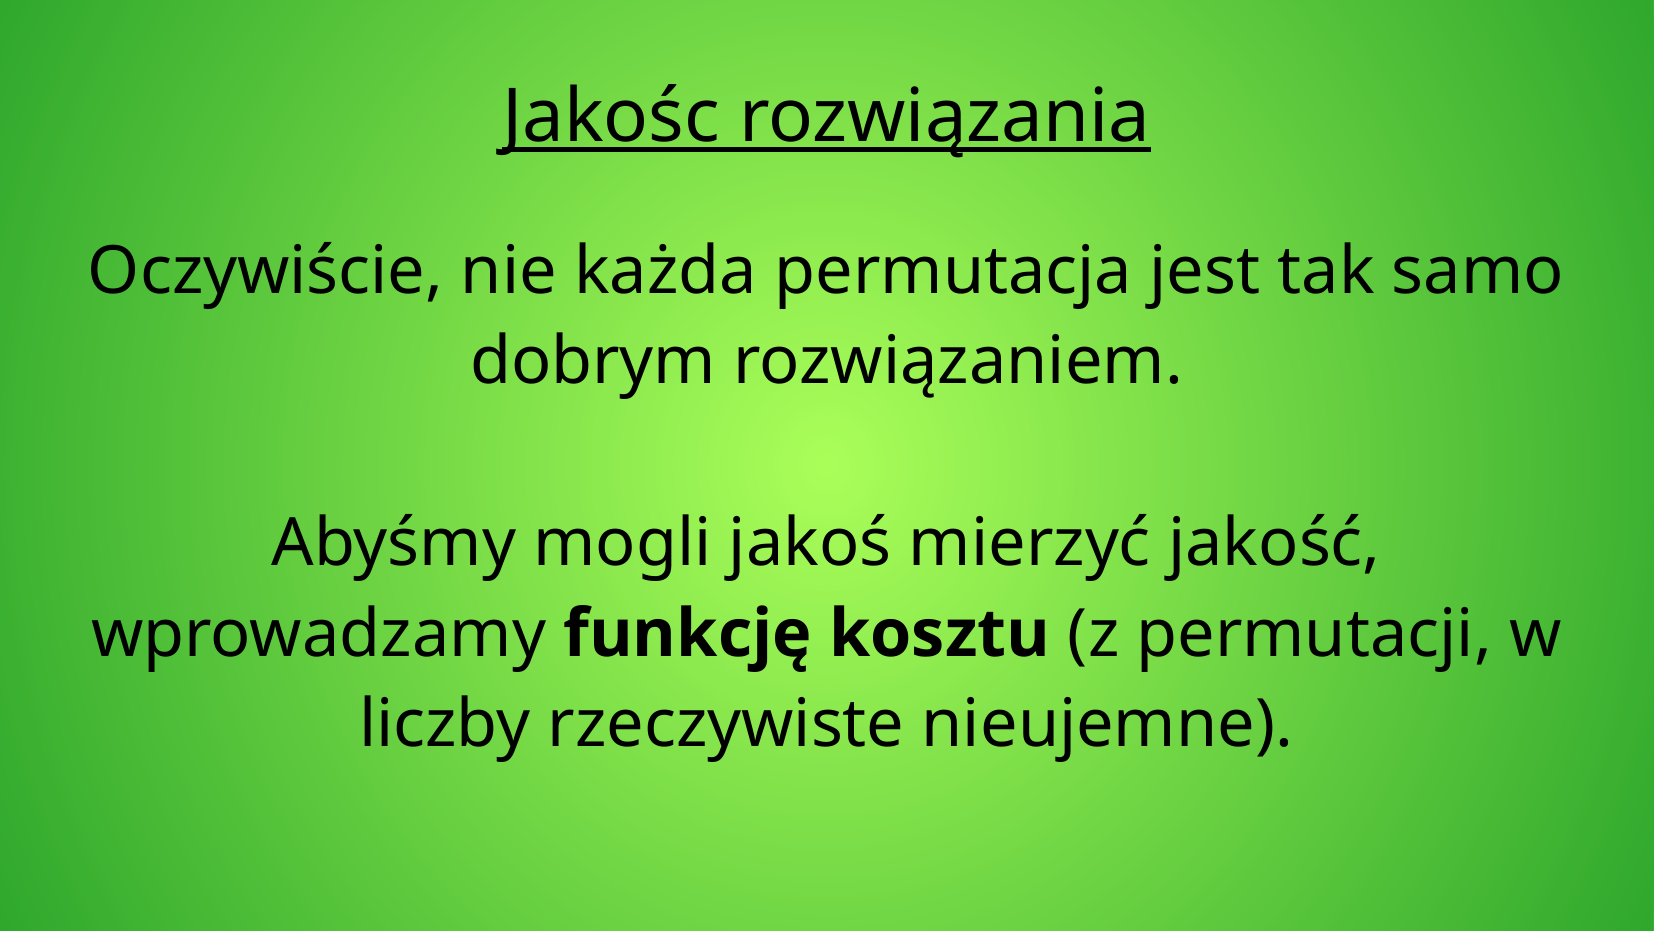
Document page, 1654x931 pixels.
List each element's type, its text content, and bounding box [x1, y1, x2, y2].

title Jakośc rozwiązania [82, 35, 1571, 189]
subtitle Oczywiście, nie każda permutacja jest tak samo dobrym rozwiązaniem. Abyśmy mogli jakoś mierzyć jakość, wprowadzamy funkcję kosztu (z permutacji, w liczby rzeczywiste nieujemne). [82, 224, 1571, 764]
